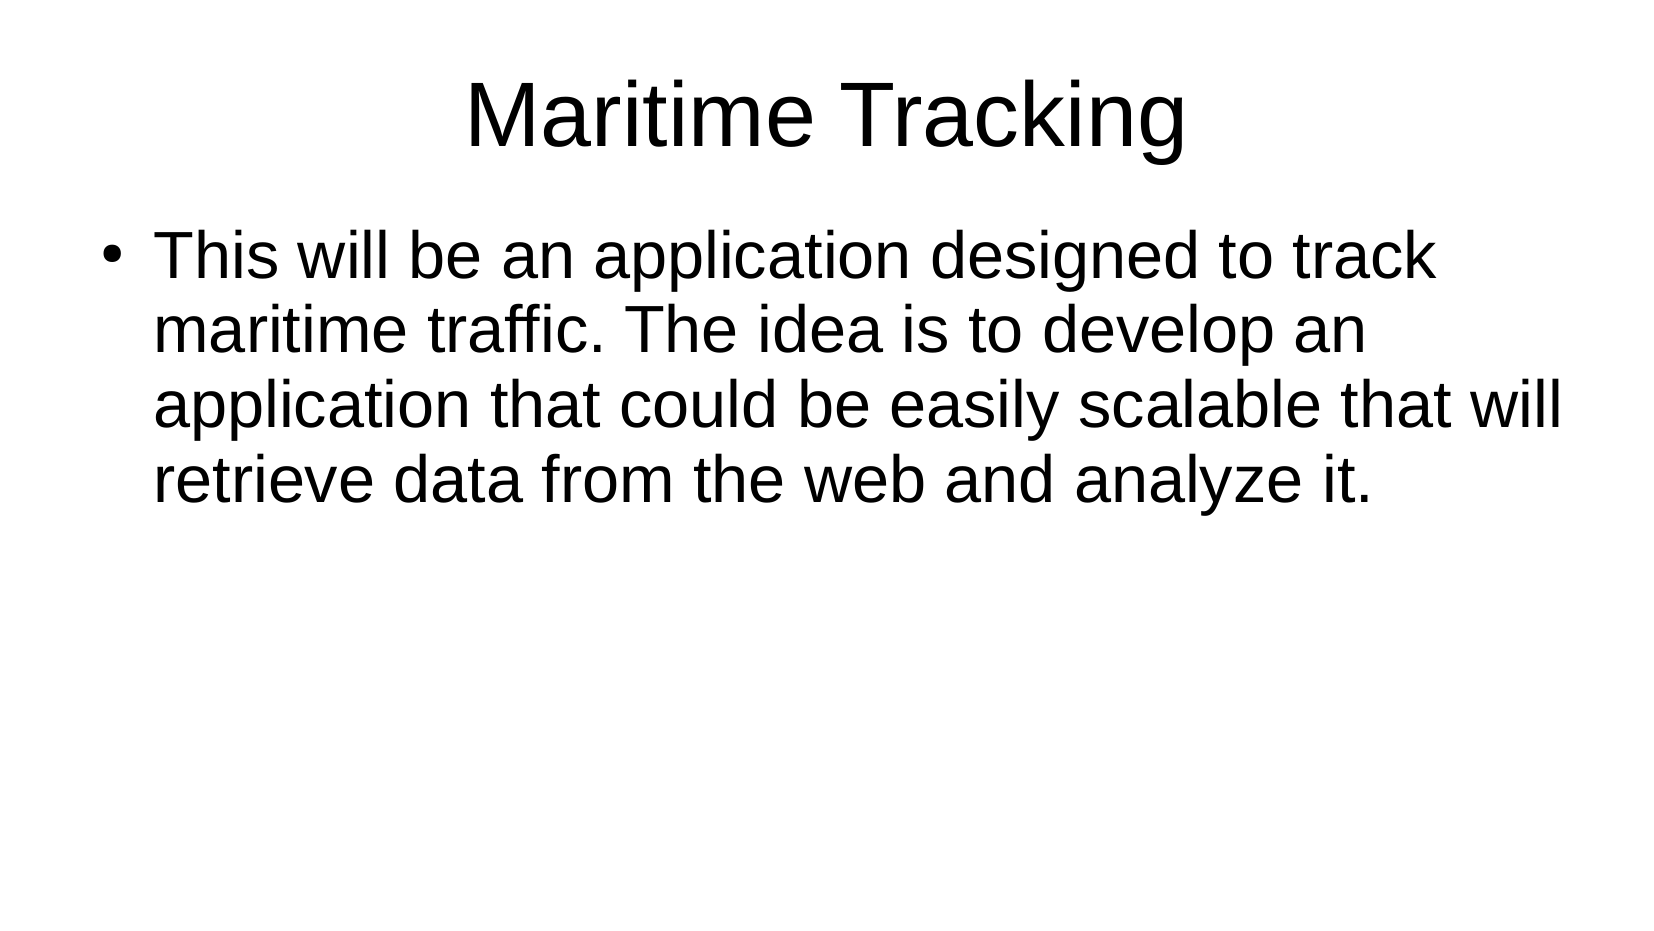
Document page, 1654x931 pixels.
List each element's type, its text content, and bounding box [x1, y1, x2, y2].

title Maritime Tracking [82, 37, 1571, 193]
list This will be an application designed to track maritime traffic. The idea is to develop an application that could be easily scalable that will retrieve data from the web and analyze it. [82, 217, 1571, 758]
